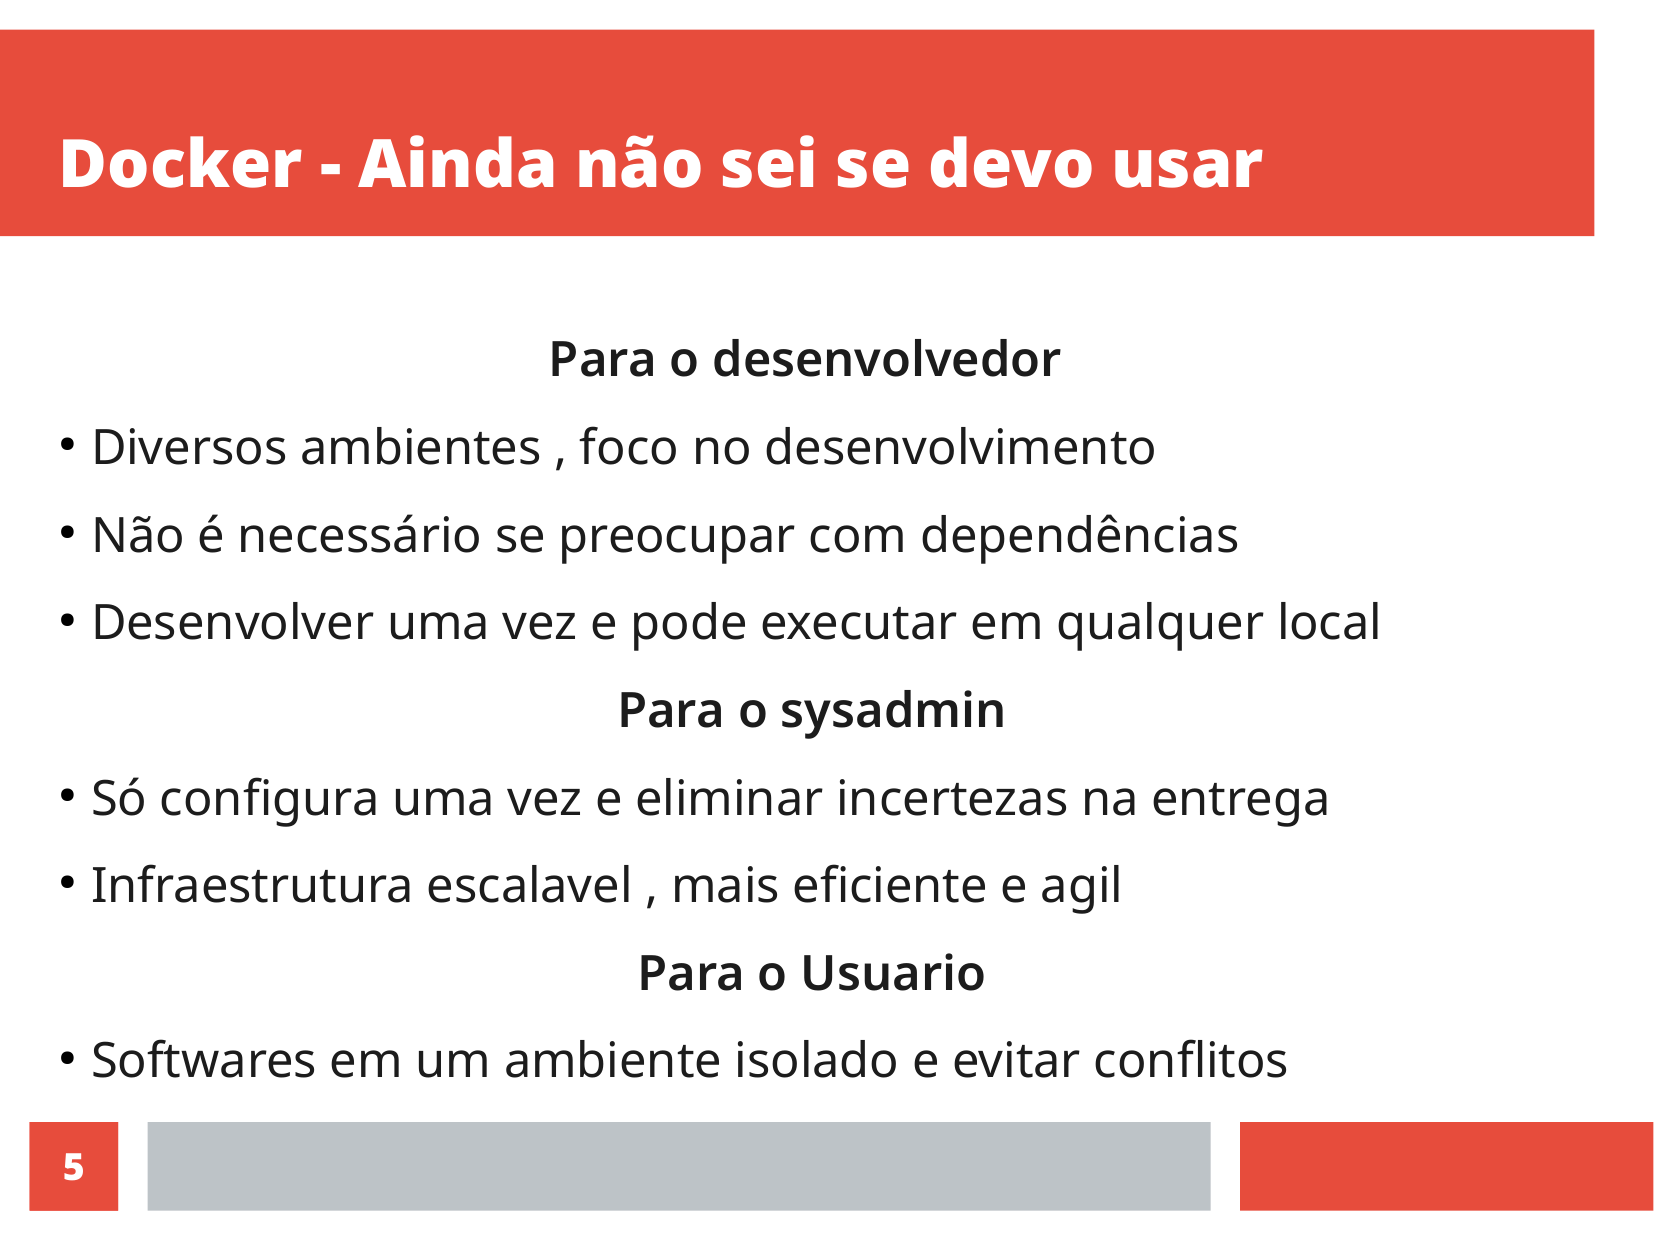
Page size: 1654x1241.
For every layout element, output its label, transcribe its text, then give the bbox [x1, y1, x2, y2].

title Docker - Ainda não sei se devo usar [59, 59, 1595, 207]
list Para o desenvolvedor Diversos ambientes , foco no desenvolvimento Não é necessário se preocupar com dependências Desenvolver uma vez e pode executar em qualquer local Para o sysadmin Só configura uma vez e eliminar incertezas na entrega Infraestrutura escalavel , mais eficiente e agil Para o Usuario Softwares em um ambiente isolado e evitar conflitos [59, 324, 1565, 1093]
